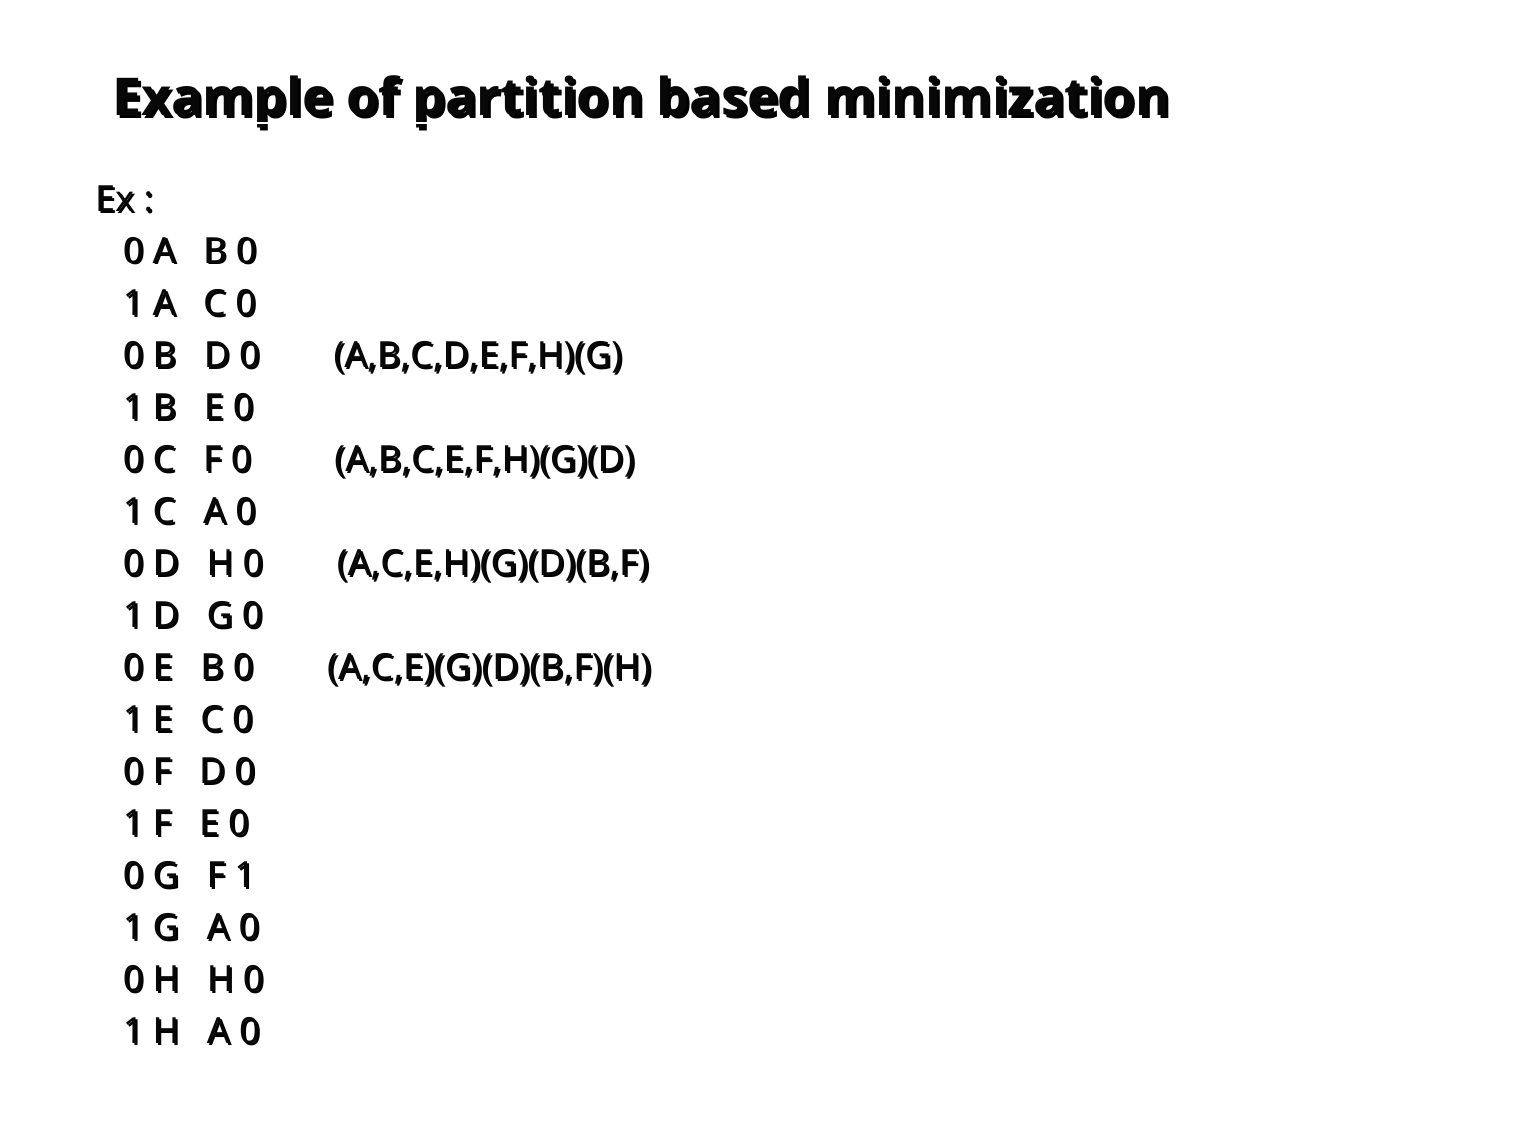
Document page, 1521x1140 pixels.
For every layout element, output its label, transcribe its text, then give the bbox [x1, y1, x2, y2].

title Example of partition based minimization [97, 0, 1390, 167]
list Ex : 0 A B 0 1 A C 0 0 B D 0 (A,B,C,D,E,F,H)(G) 1 B E 0 0 C F 0 (A,B,C,E,F,H)(G)(D) 1 C A 0 0 D H 0 (A,C,E,H)(G)(D)(B,F) 1 D G 0 0 E B 0 (A,C,E)(G)(D)(B,F)(H) 1 E C 0 0 F D 0 1 F E 0 0 G F 1 1 G A 0 0 H H 0 1 H A 0 [80, 167, 1471, 1064]
